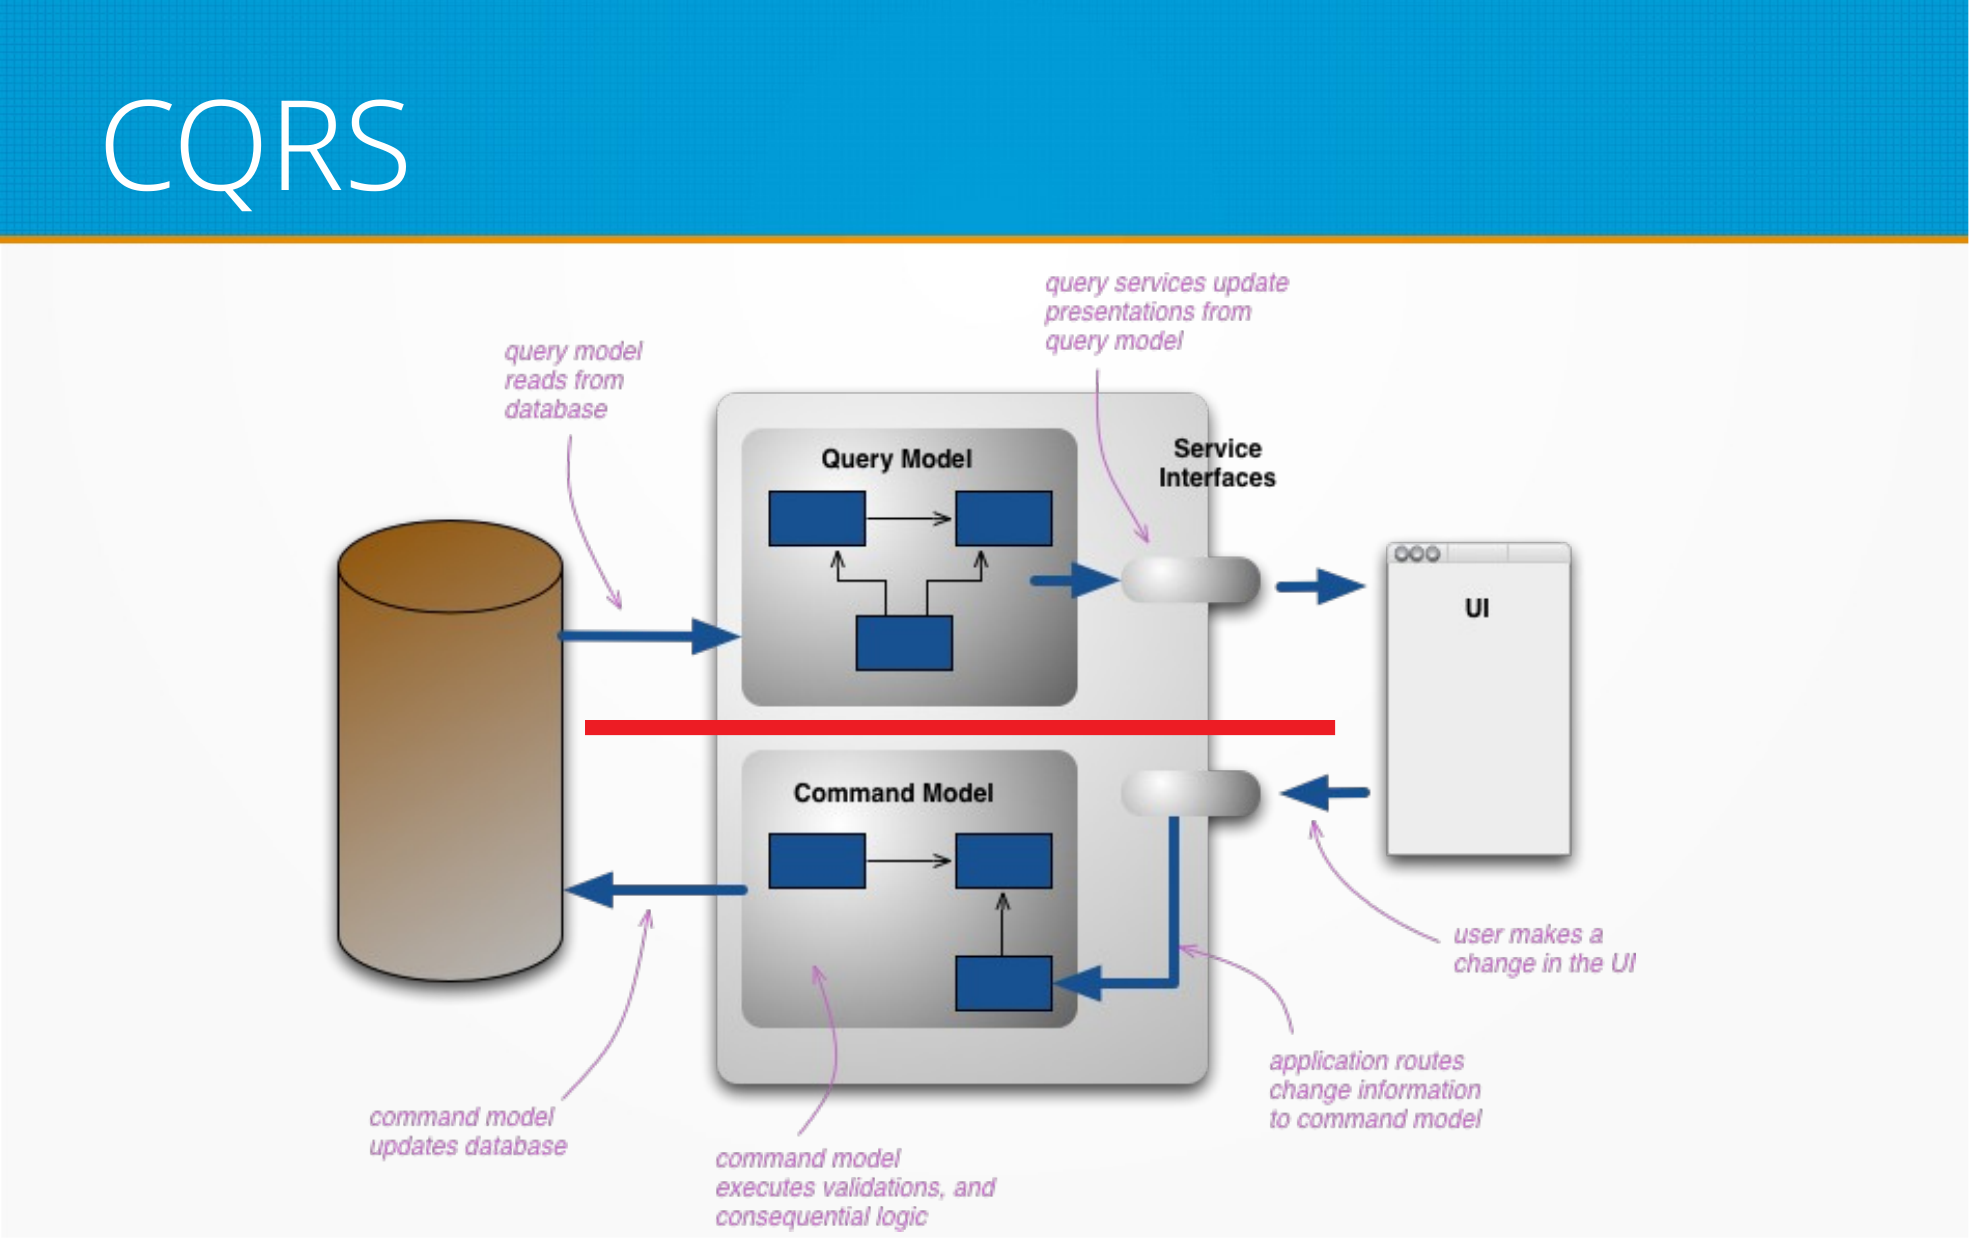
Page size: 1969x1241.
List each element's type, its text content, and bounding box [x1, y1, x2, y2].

picture [0, 233, 1969, 1241]
title CQRS [98, 19, 1870, 227]
text_box [585, 720, 1336, 736]
